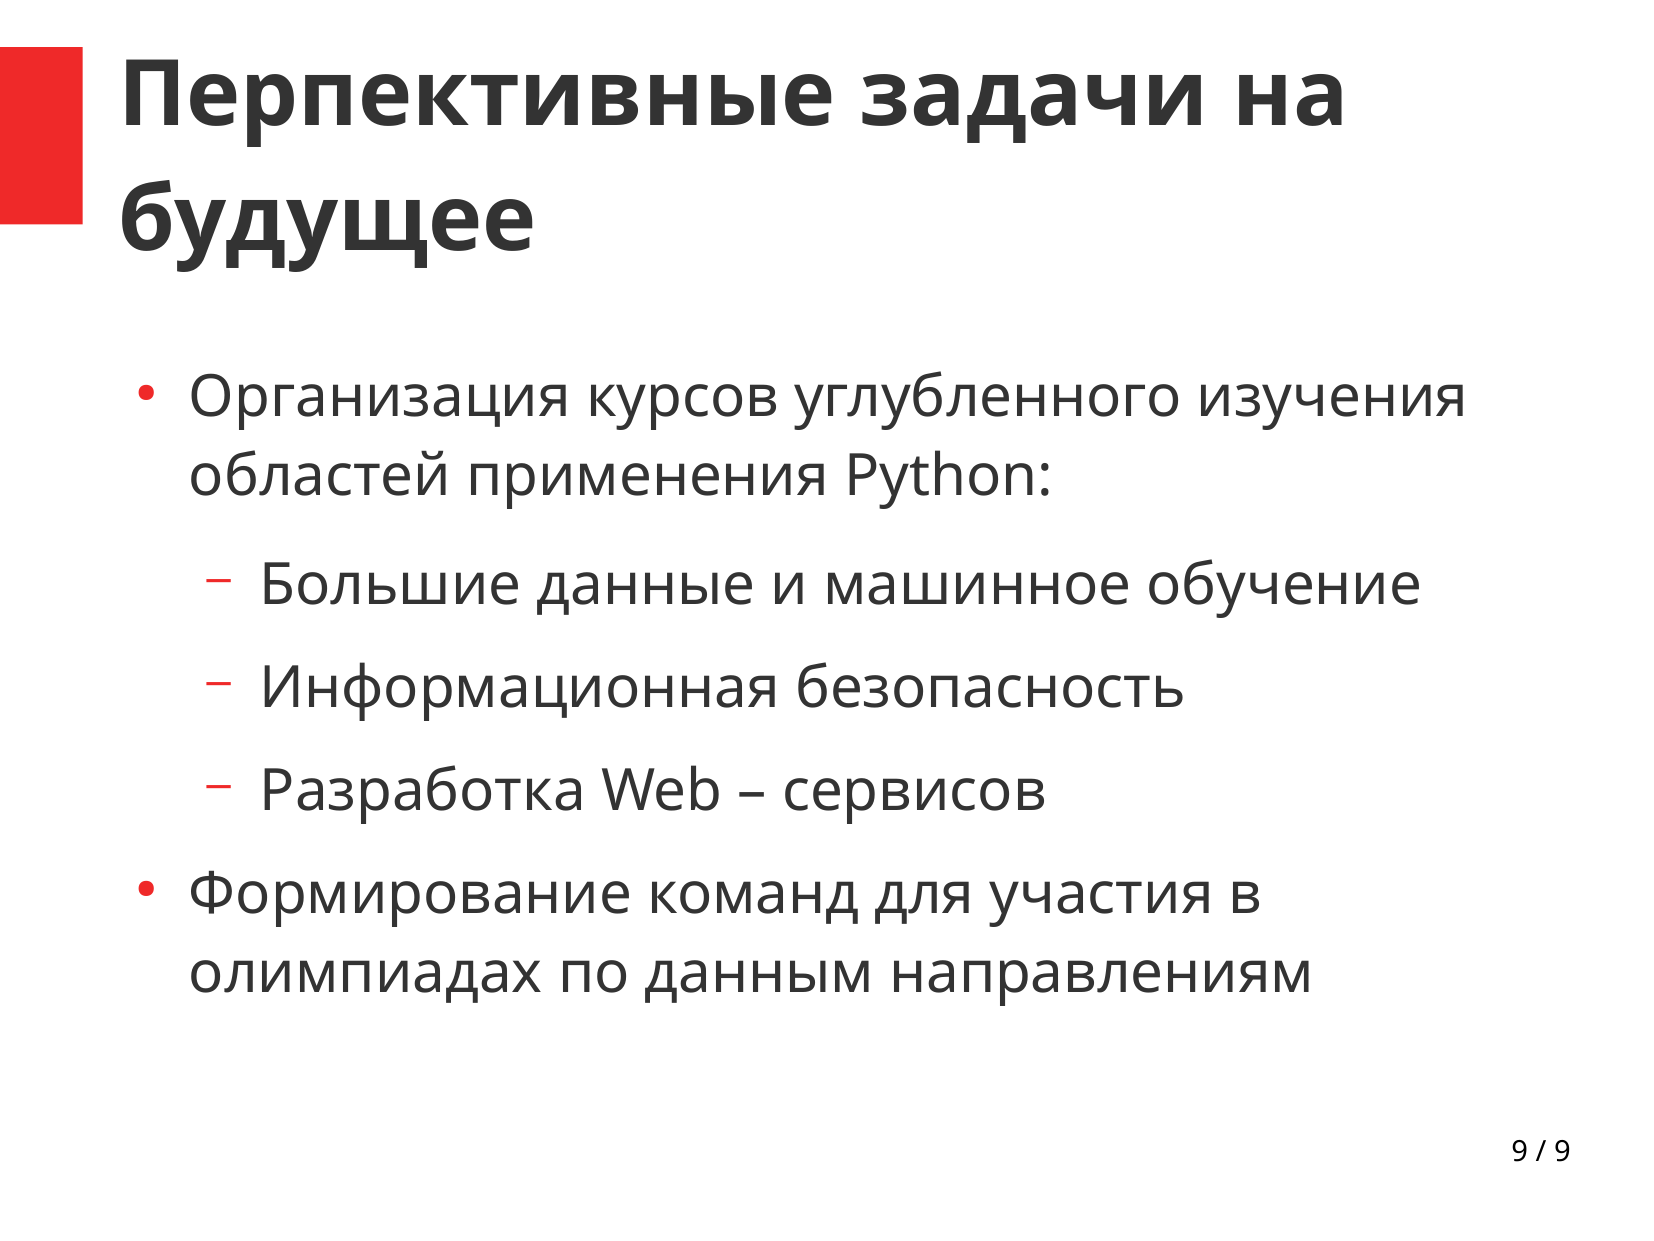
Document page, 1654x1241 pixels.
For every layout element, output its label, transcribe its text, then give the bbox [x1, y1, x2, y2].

title Перпективные задачи на будущее [118, 45, 1571, 260]
list Организация курсов углубленного изучения областей применения Python: Большие данные и машинное обучение Информационная безопасность Разработка Web – сервисов Формирование команд для участия в олимпиадах по данным направлениям [118, 354, 1536, 1074]
